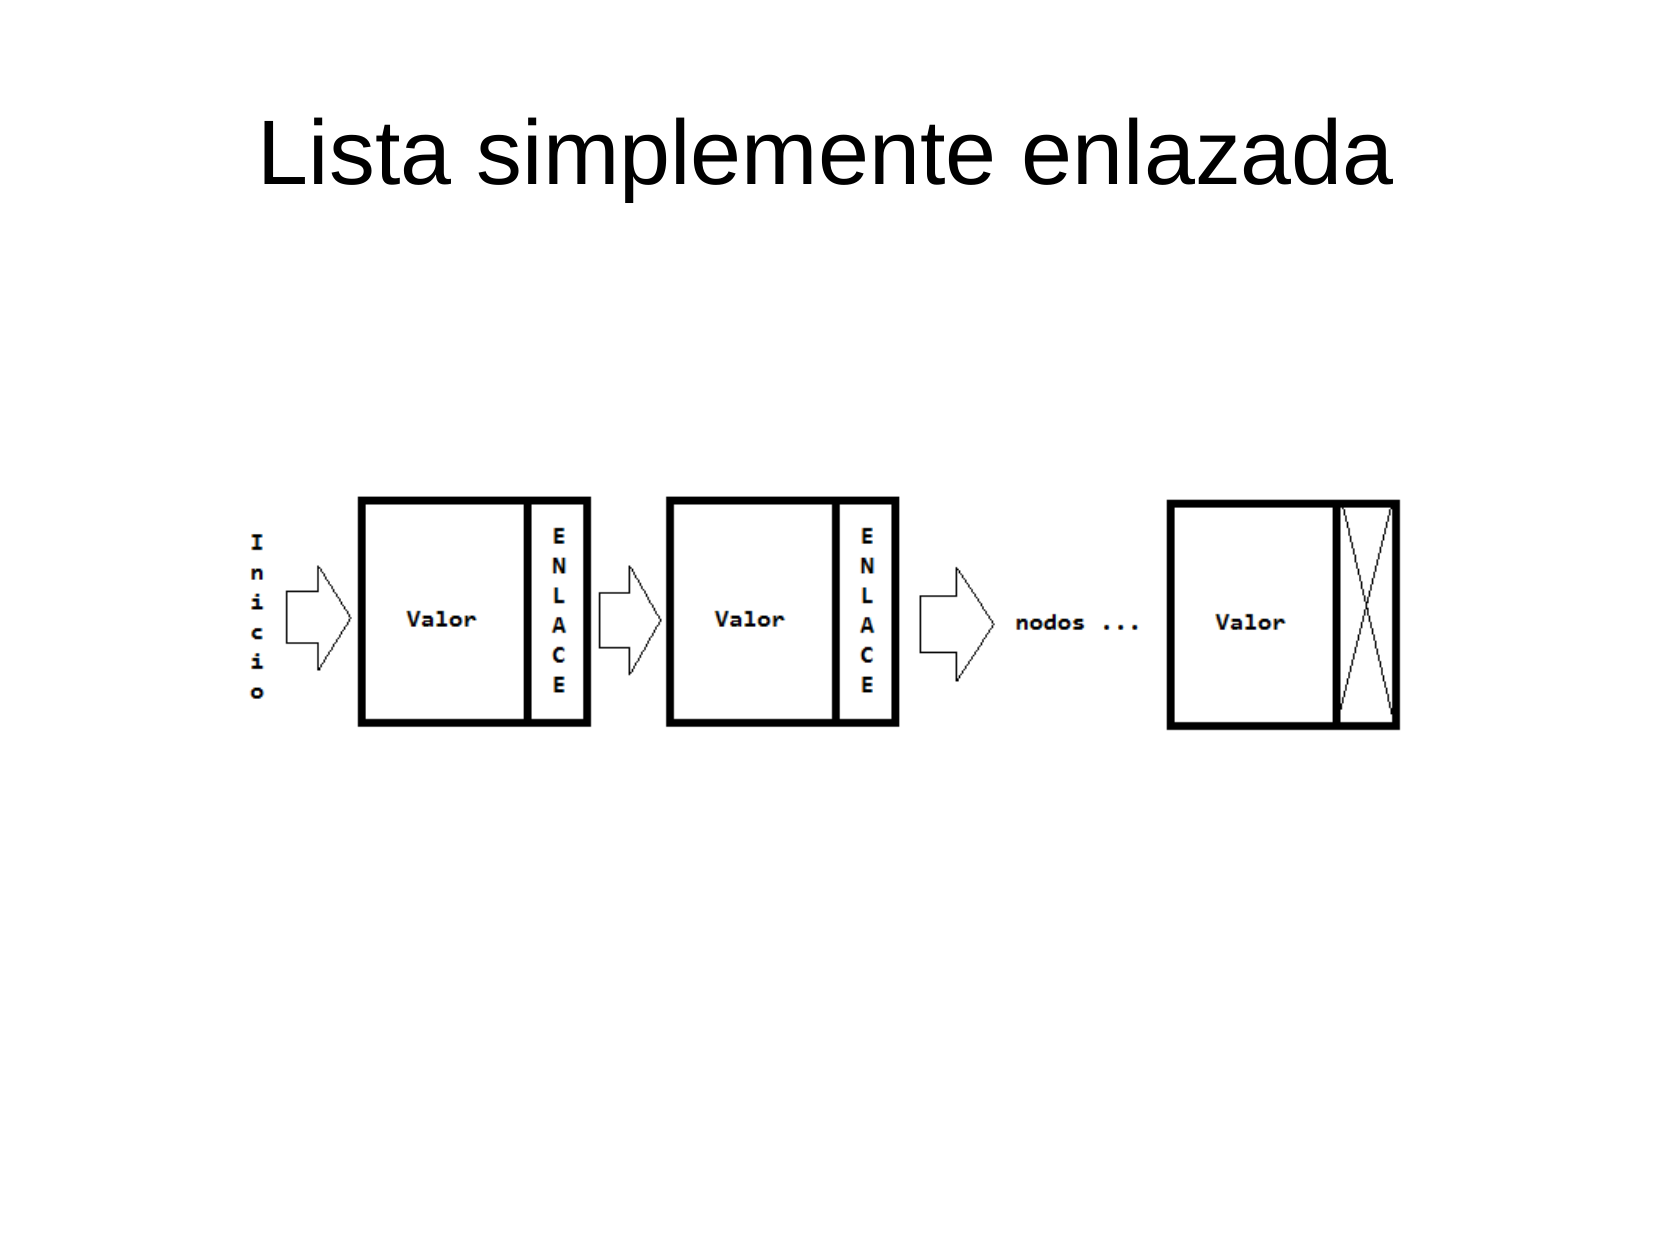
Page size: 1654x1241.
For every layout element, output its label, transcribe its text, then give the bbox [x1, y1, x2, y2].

picture [233, 486, 1419, 749]
title Lista simplemente enlazada [82, 49, 1571, 257]
